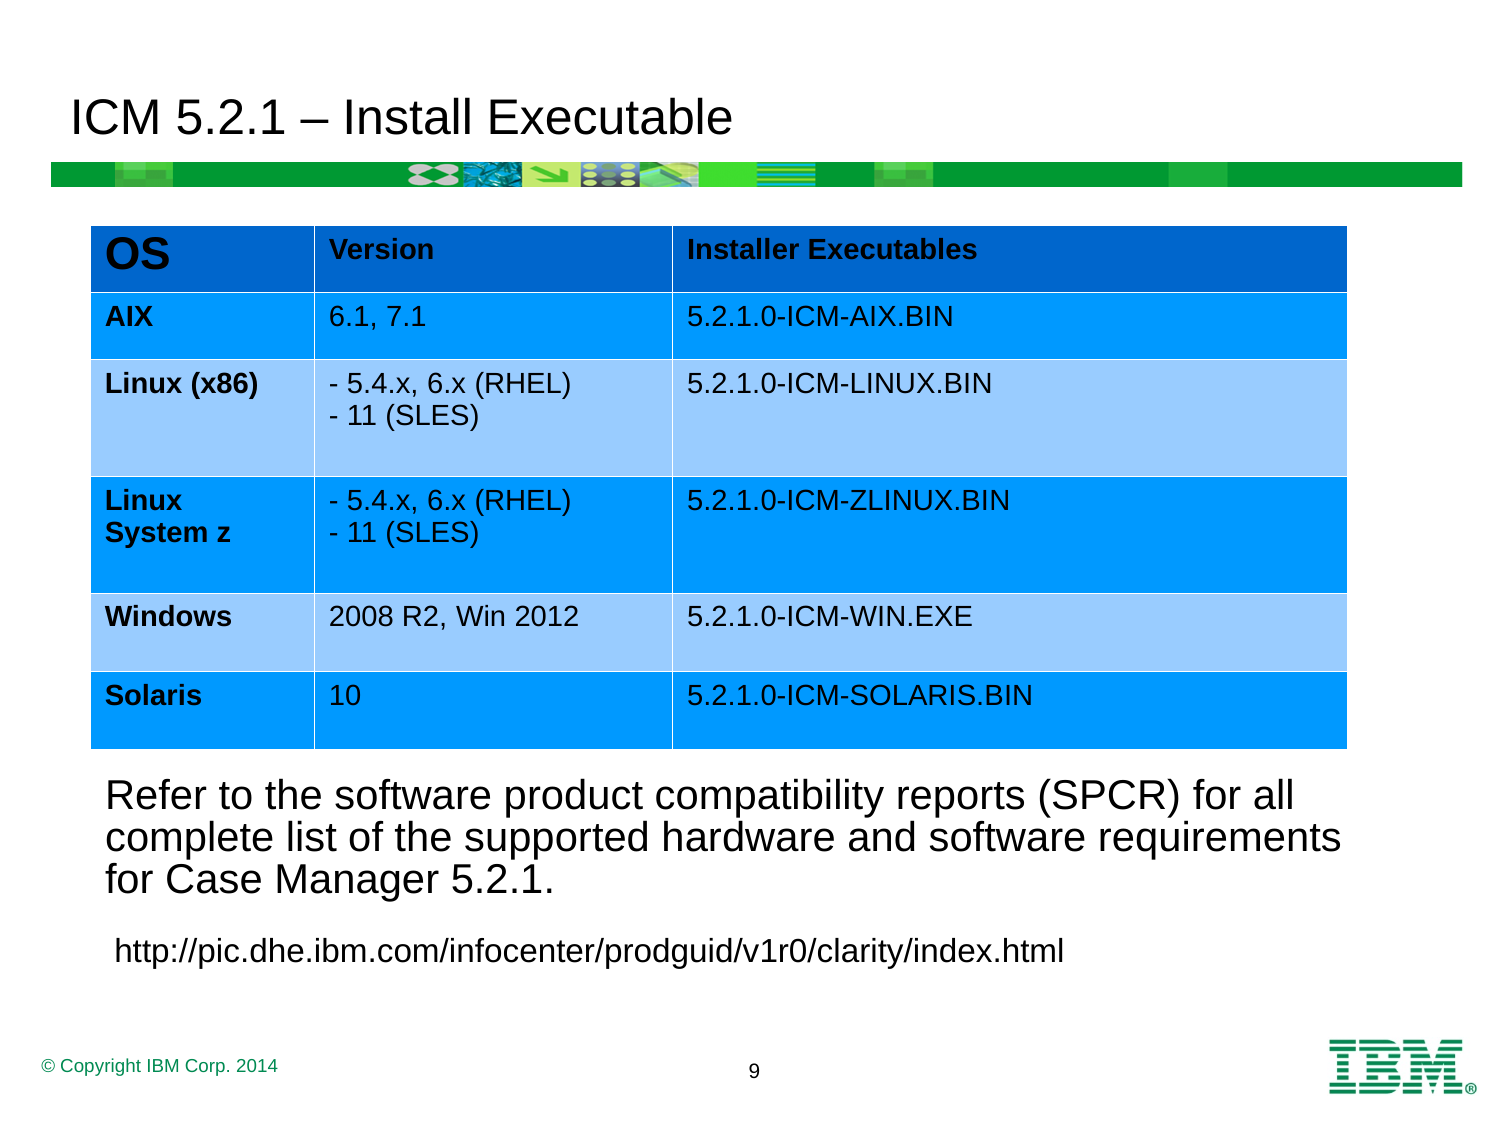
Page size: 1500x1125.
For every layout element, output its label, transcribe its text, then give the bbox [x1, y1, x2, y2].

table_cell 5.2.1.0-ICM-LINUX.BIN [673, 360, 1347, 476]
table_header OS [91, 226, 314, 292]
table_cell - 5.4.x, 6.x (RHEL) - 11 (SLES) [315, 477, 672, 593]
title ICM 5.2.1 – Install Executable [37, 45, 1388, 188]
table_cell 10 [315, 672, 672, 749]
table_cell Linux System z [91, 477, 314, 593]
table_cell Solaris [91, 672, 314, 749]
picture [50, 161, 1463, 189]
table_cell 2008 R2, Win 2012 [315, 594, 672, 671]
table_cell Linux (x86) [91, 360, 314, 476]
table_cell 5.2.1.0-ICM-WIN.EXE [673, 594, 1347, 671]
table_header Version [315, 226, 672, 292]
picture [1327, 1037, 1479, 1096]
table_cell 5.2.1.0-ICM-AIX.BIN [673, 293, 1347, 359]
table_cell 5.2.1.0-ICM-ZLINUX.BIN [673, 477, 1347, 593]
table_cell 6.1, 7.1 [315, 293, 672, 359]
table_cell 5.2.1.0-ICM-SOLARIS.BIN [673, 672, 1347, 749]
table_cell AIX [91, 293, 314, 359]
table_cell Windows [91, 594, 314, 671]
text_box Refer to the software product compatibility reports (SPCR) for all complete list of the supported hardware and software requirements for Case Manager 5.2.1. http://pic.dhe.ibm.com/infocenter/prodguid/v1r0/clarity/index.html [105, 775, 1381, 976]
table_header Installer Executables [673, 226, 1347, 292]
table_cell - 5.4.x, 6.x (RHEL) - 11 (SLES) [315, 360, 672, 476]
